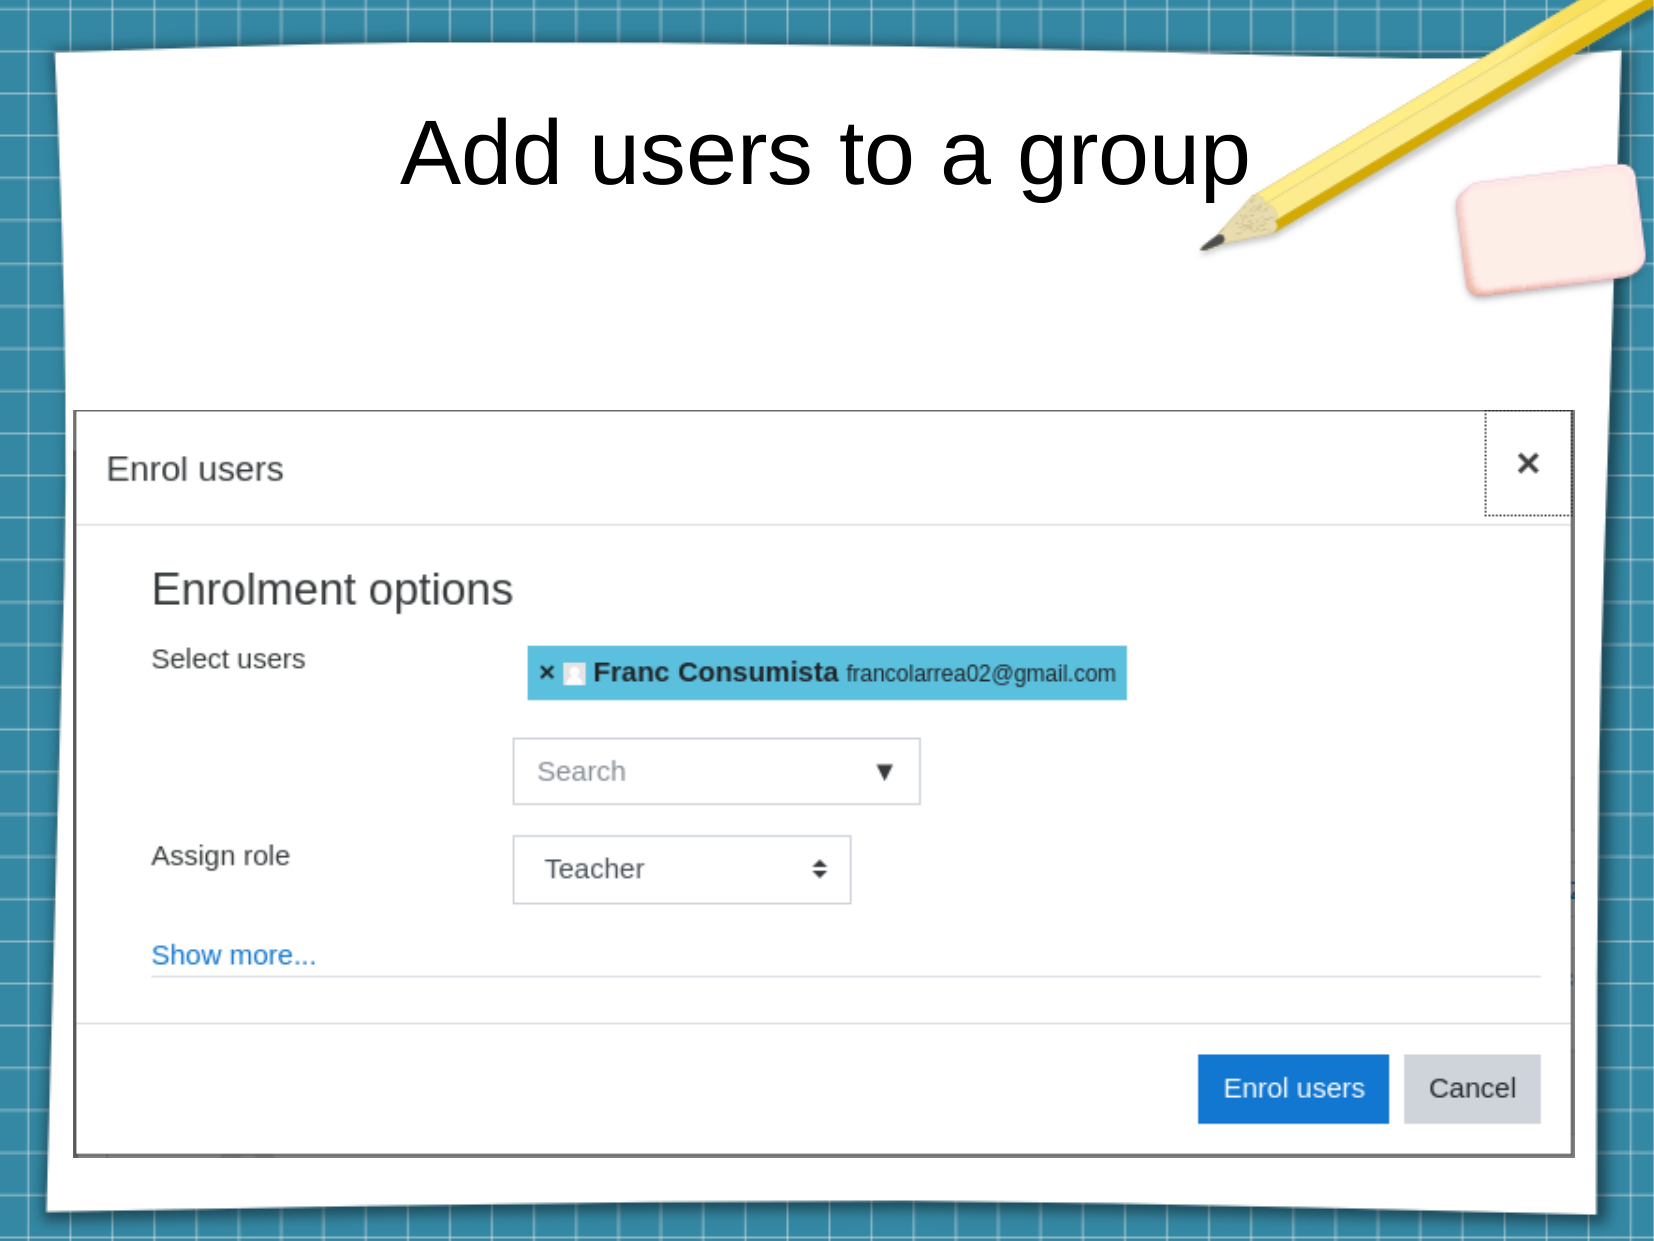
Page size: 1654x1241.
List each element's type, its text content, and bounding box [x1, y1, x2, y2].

title Add users to a group [82, 49, 1571, 257]
picture [0, 0, 1654, 1241]
